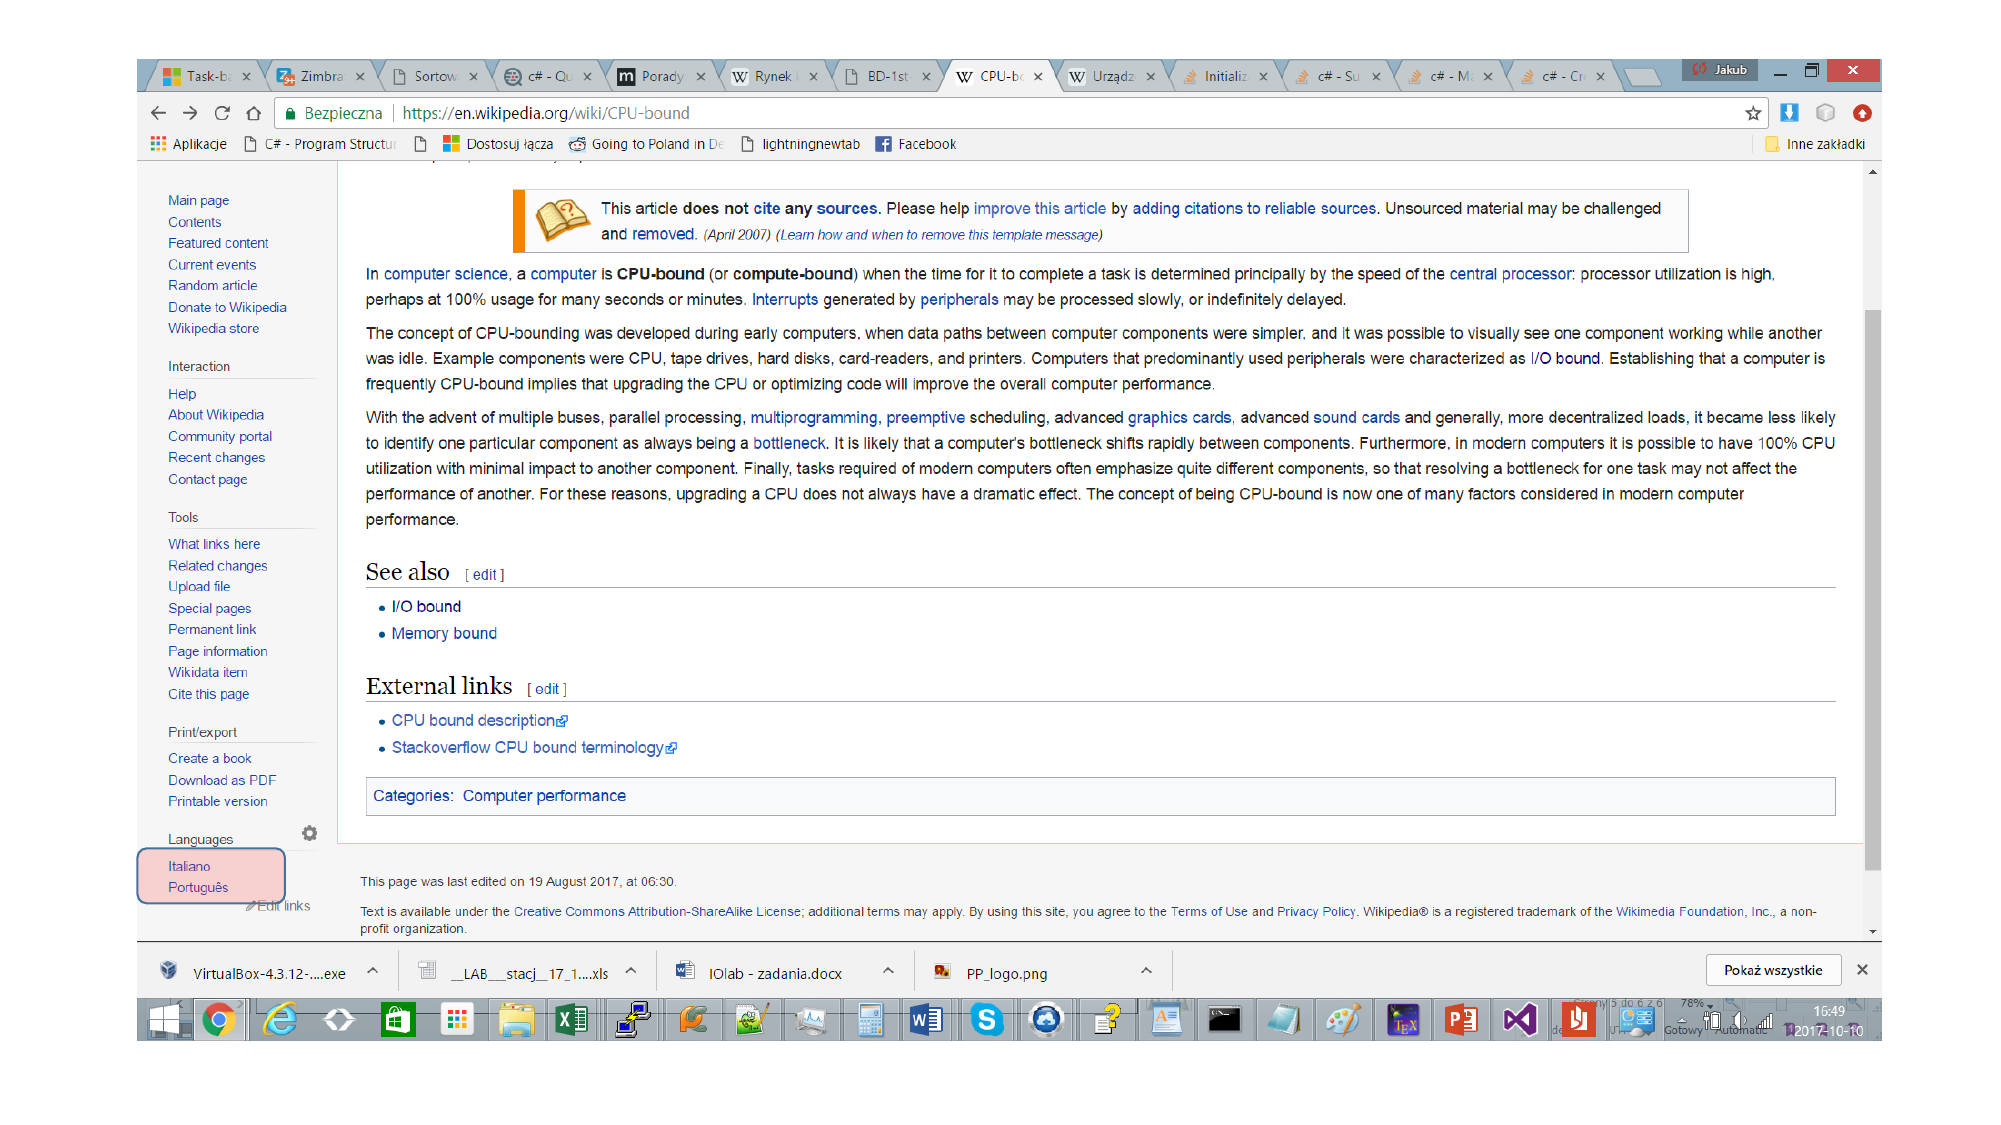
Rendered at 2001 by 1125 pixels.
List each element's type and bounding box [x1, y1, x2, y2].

picture [137, 59, 1882, 1041]
text_box [137, 848, 285, 904]
